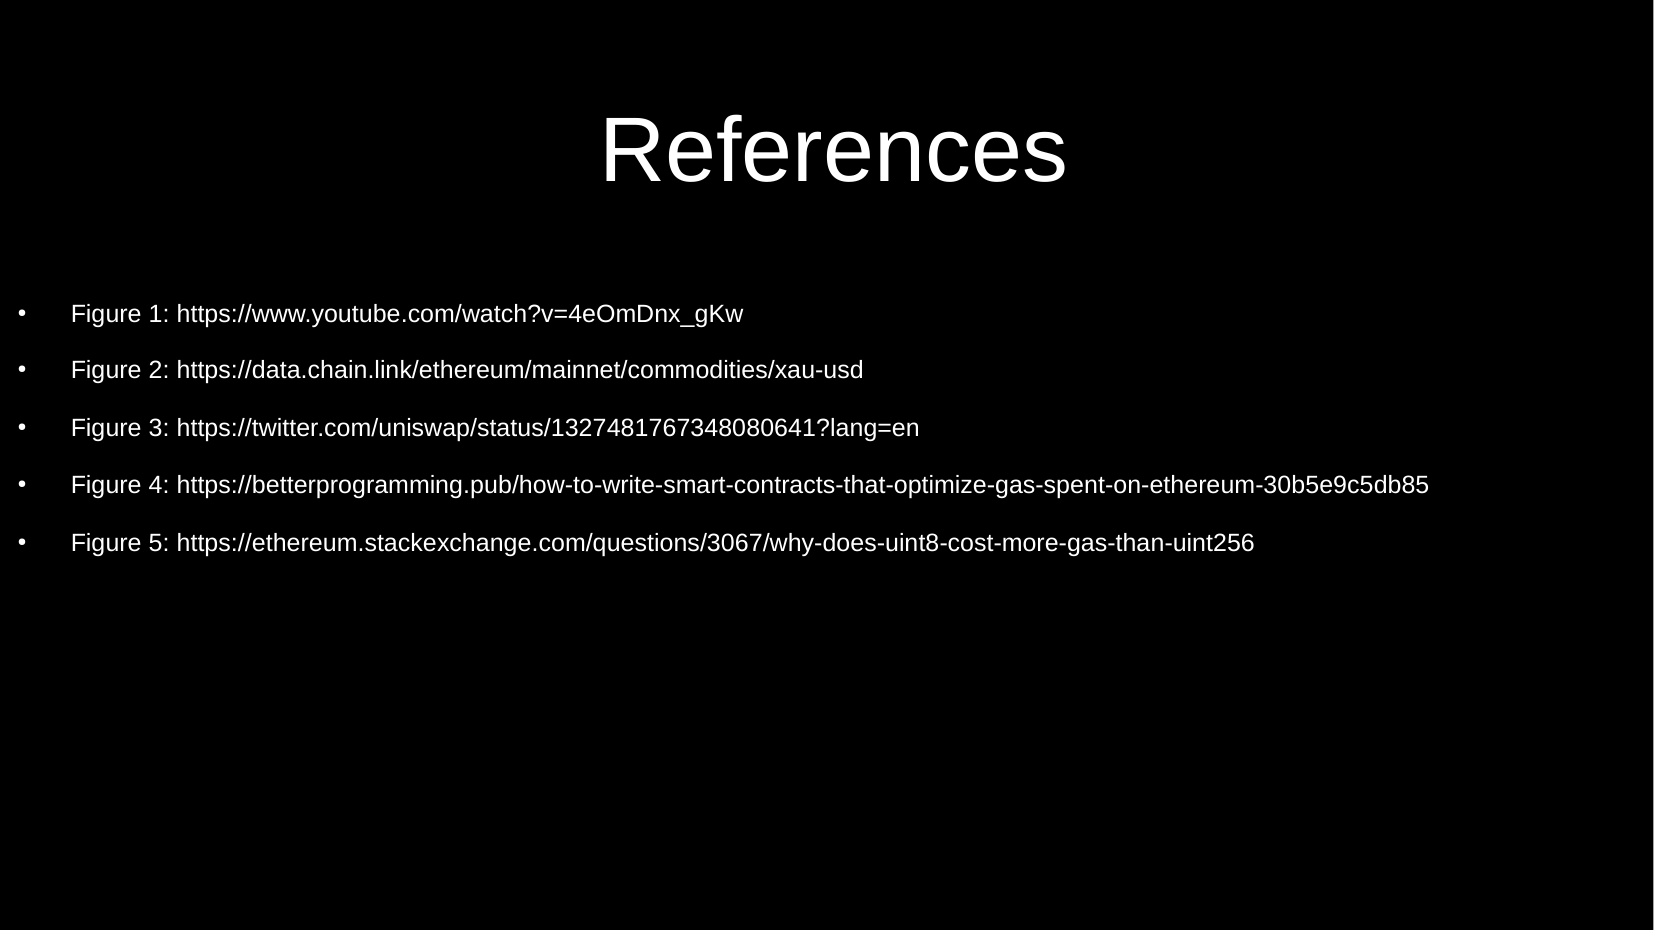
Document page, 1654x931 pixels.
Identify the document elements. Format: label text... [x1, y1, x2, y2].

title References [90, 71, 1579, 228]
list Figure 1: https://www.youtube.com/watch?v=4eOmDnx_gKw Figure 2: https://data.chain.link/ethereum/mainnet/commodities/xau-usd Figure 3: https://twitter.com/uniswap/status/1327481767348080641?lang=en Figure 4: https://betterprogramming.pub/how-to-write-smart-contracts-that-optimize-gas-spent-on-ethereum-30b5e9c5db85 Figure 5: https://ethereum.stackexchange.com/questions/3067/why-does-uint8-cost-more-gas-than-uint256 [0, 300, 1621, 931]
